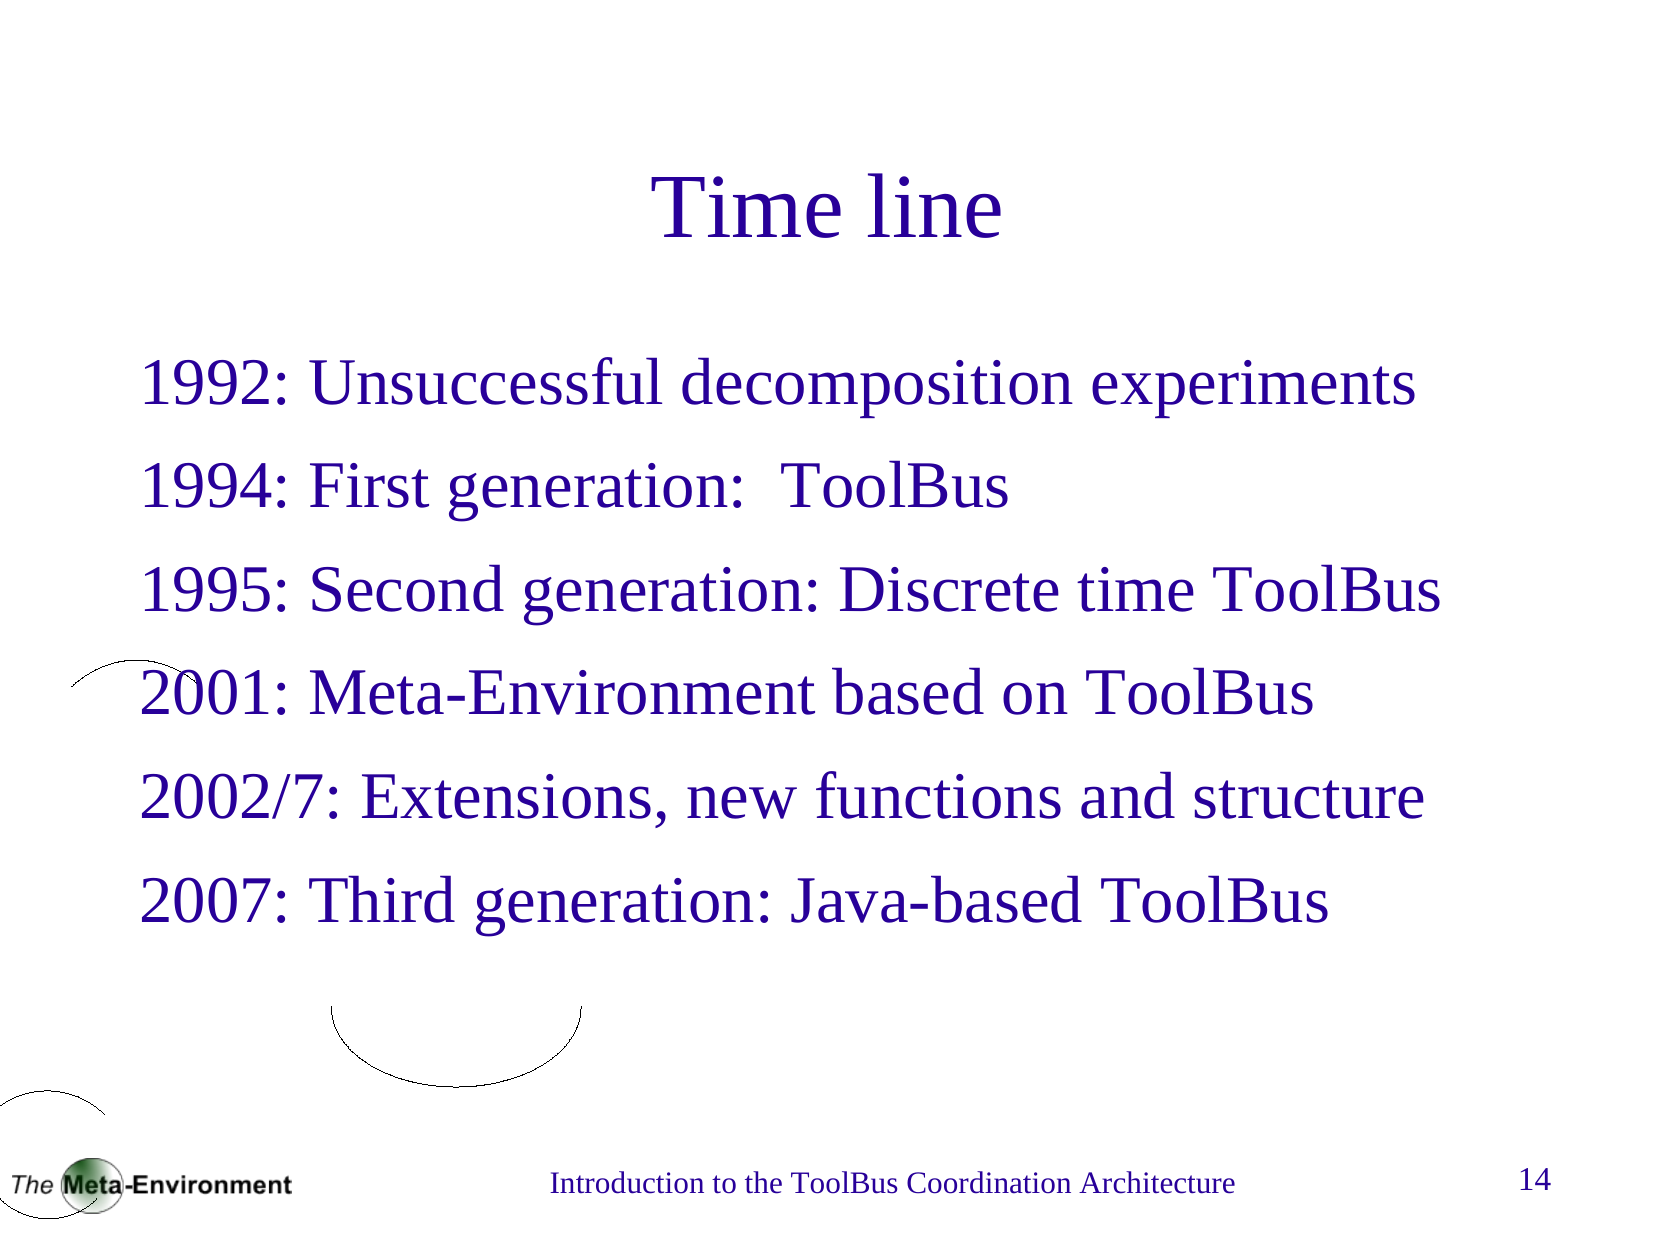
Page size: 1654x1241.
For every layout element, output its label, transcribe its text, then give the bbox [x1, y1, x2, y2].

list 1992: Unsuccessful decomposition experiments 1994: First generation: ToolBus 1995: Second generation: Discrete time ToolBus 2001: Meta-Environment based on ToolBus 2002/7: Extensions, new functions and structure 2007: Third generation: Java-based ToolBus [121, 344, 1534, 1127]
title Time line [121, 102, 1534, 311]
picture [12, 1158, 292, 1214]
